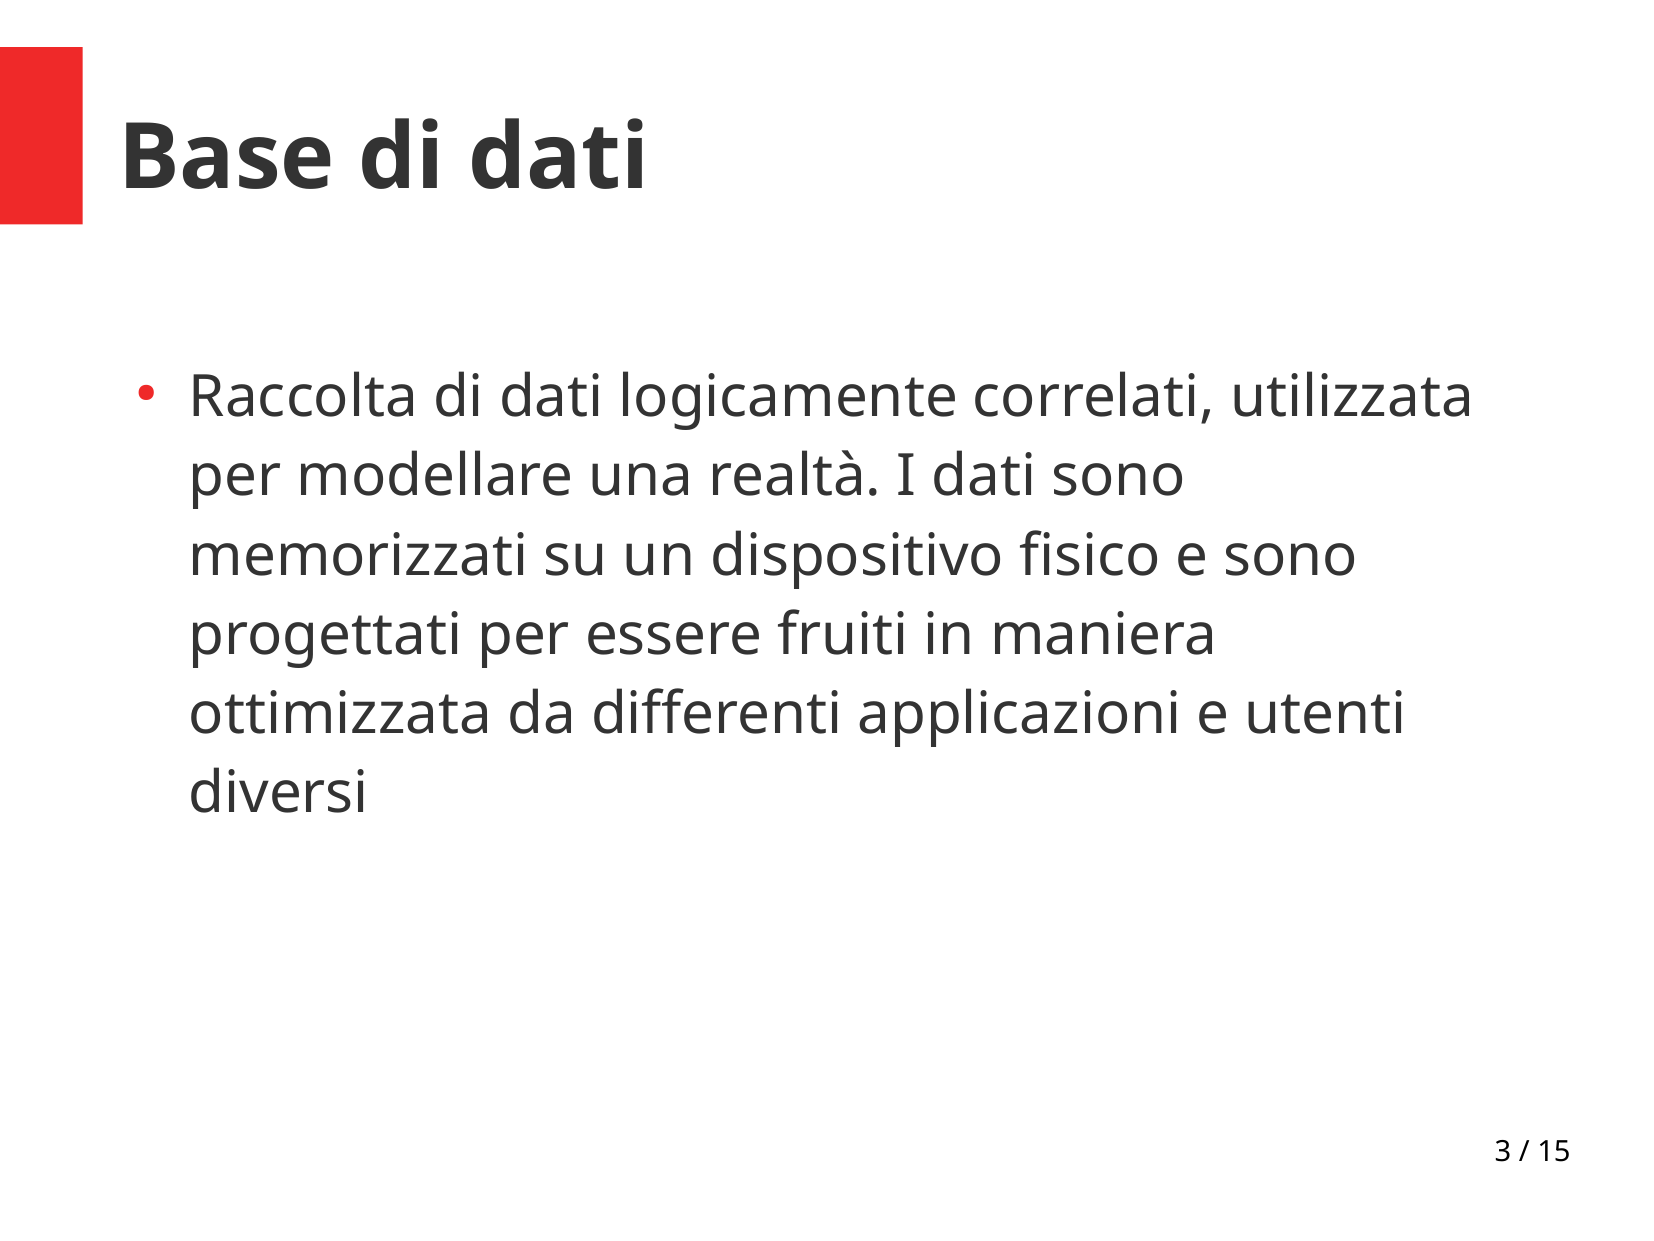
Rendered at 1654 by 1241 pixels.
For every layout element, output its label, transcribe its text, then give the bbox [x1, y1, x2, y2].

title Base di dati [118, 49, 1571, 257]
list Raccolta di dati logicamente correlati, utilizzata per modellare una realtà. I dati sono memorizzati su un dispositivo fisico e sono progettati per essere fruiti in maniera ottimizzata da differenti applicazioni e utenti diversi [118, 354, 1536, 1074]
